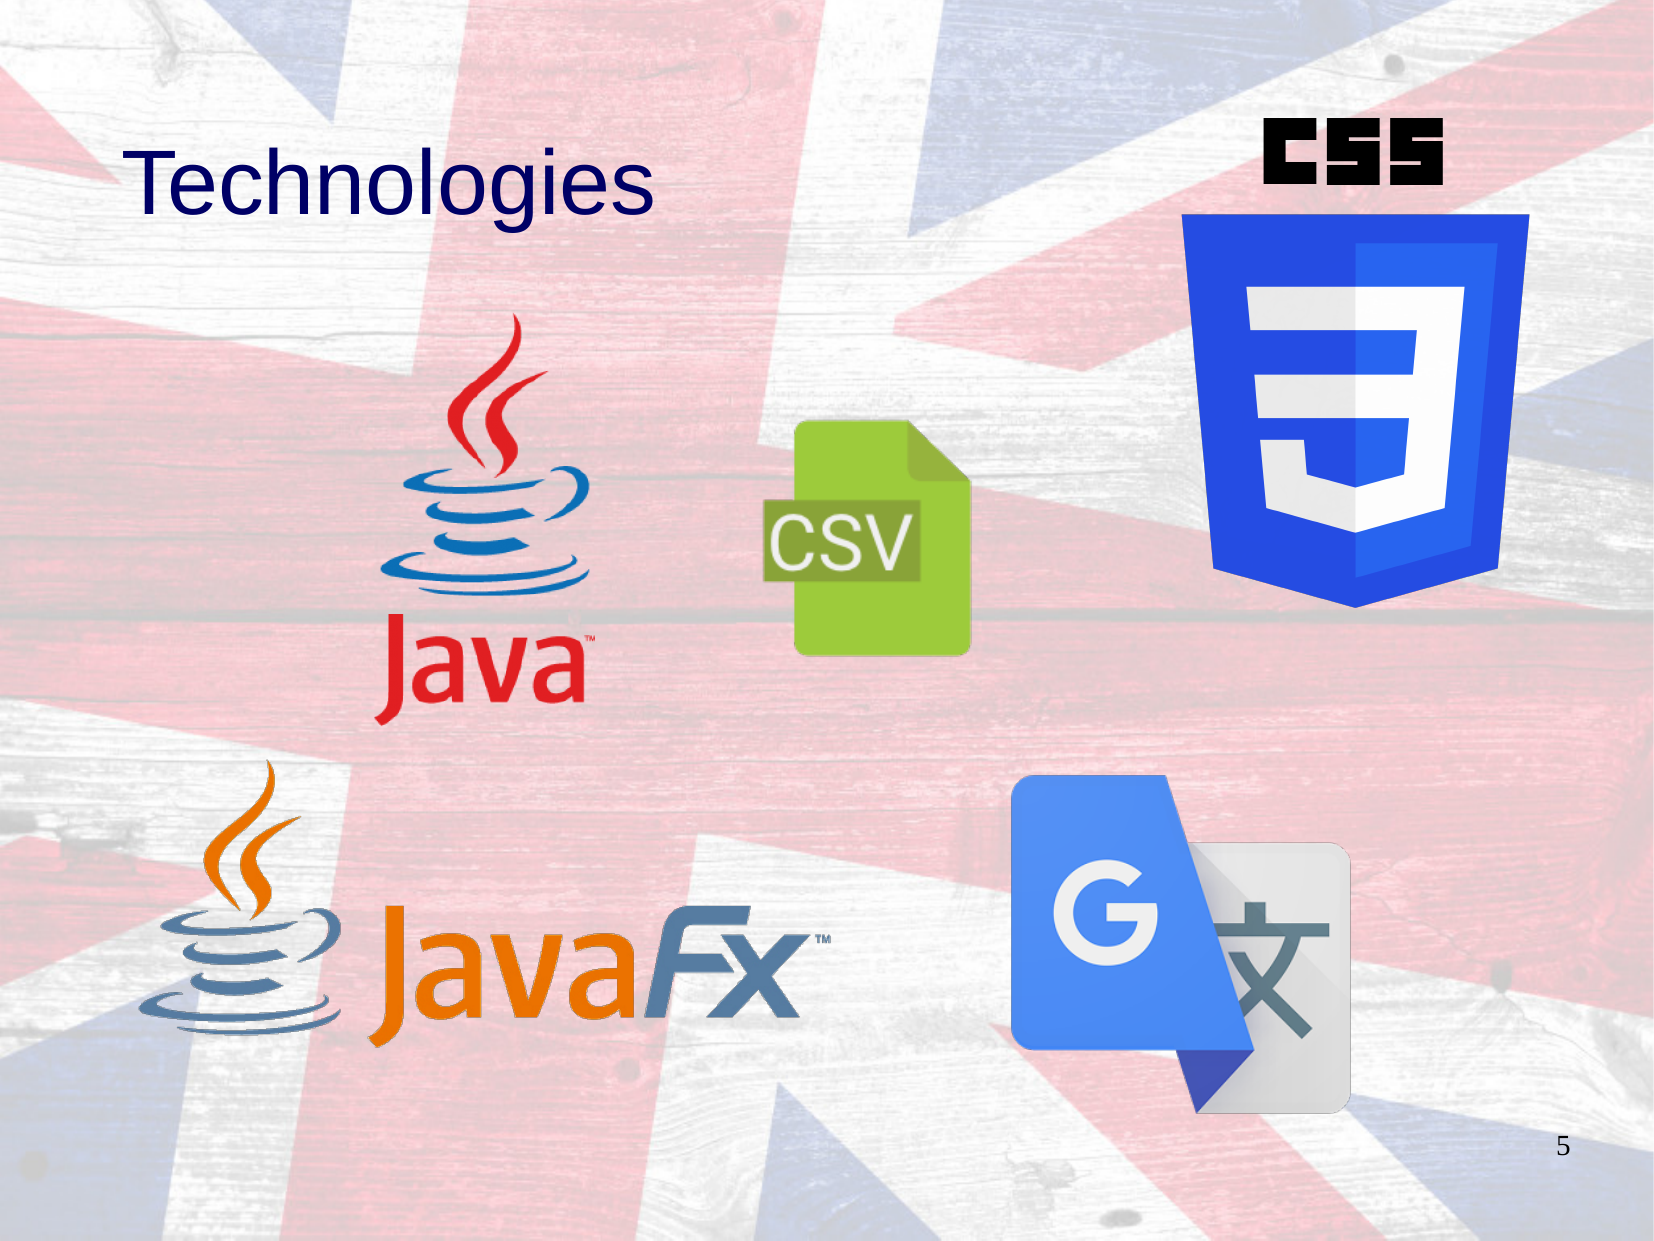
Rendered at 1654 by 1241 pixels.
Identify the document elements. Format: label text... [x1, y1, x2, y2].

text_box Technologies [106, 124, 922, 242]
picture [0, 0, 1654, 1241]
